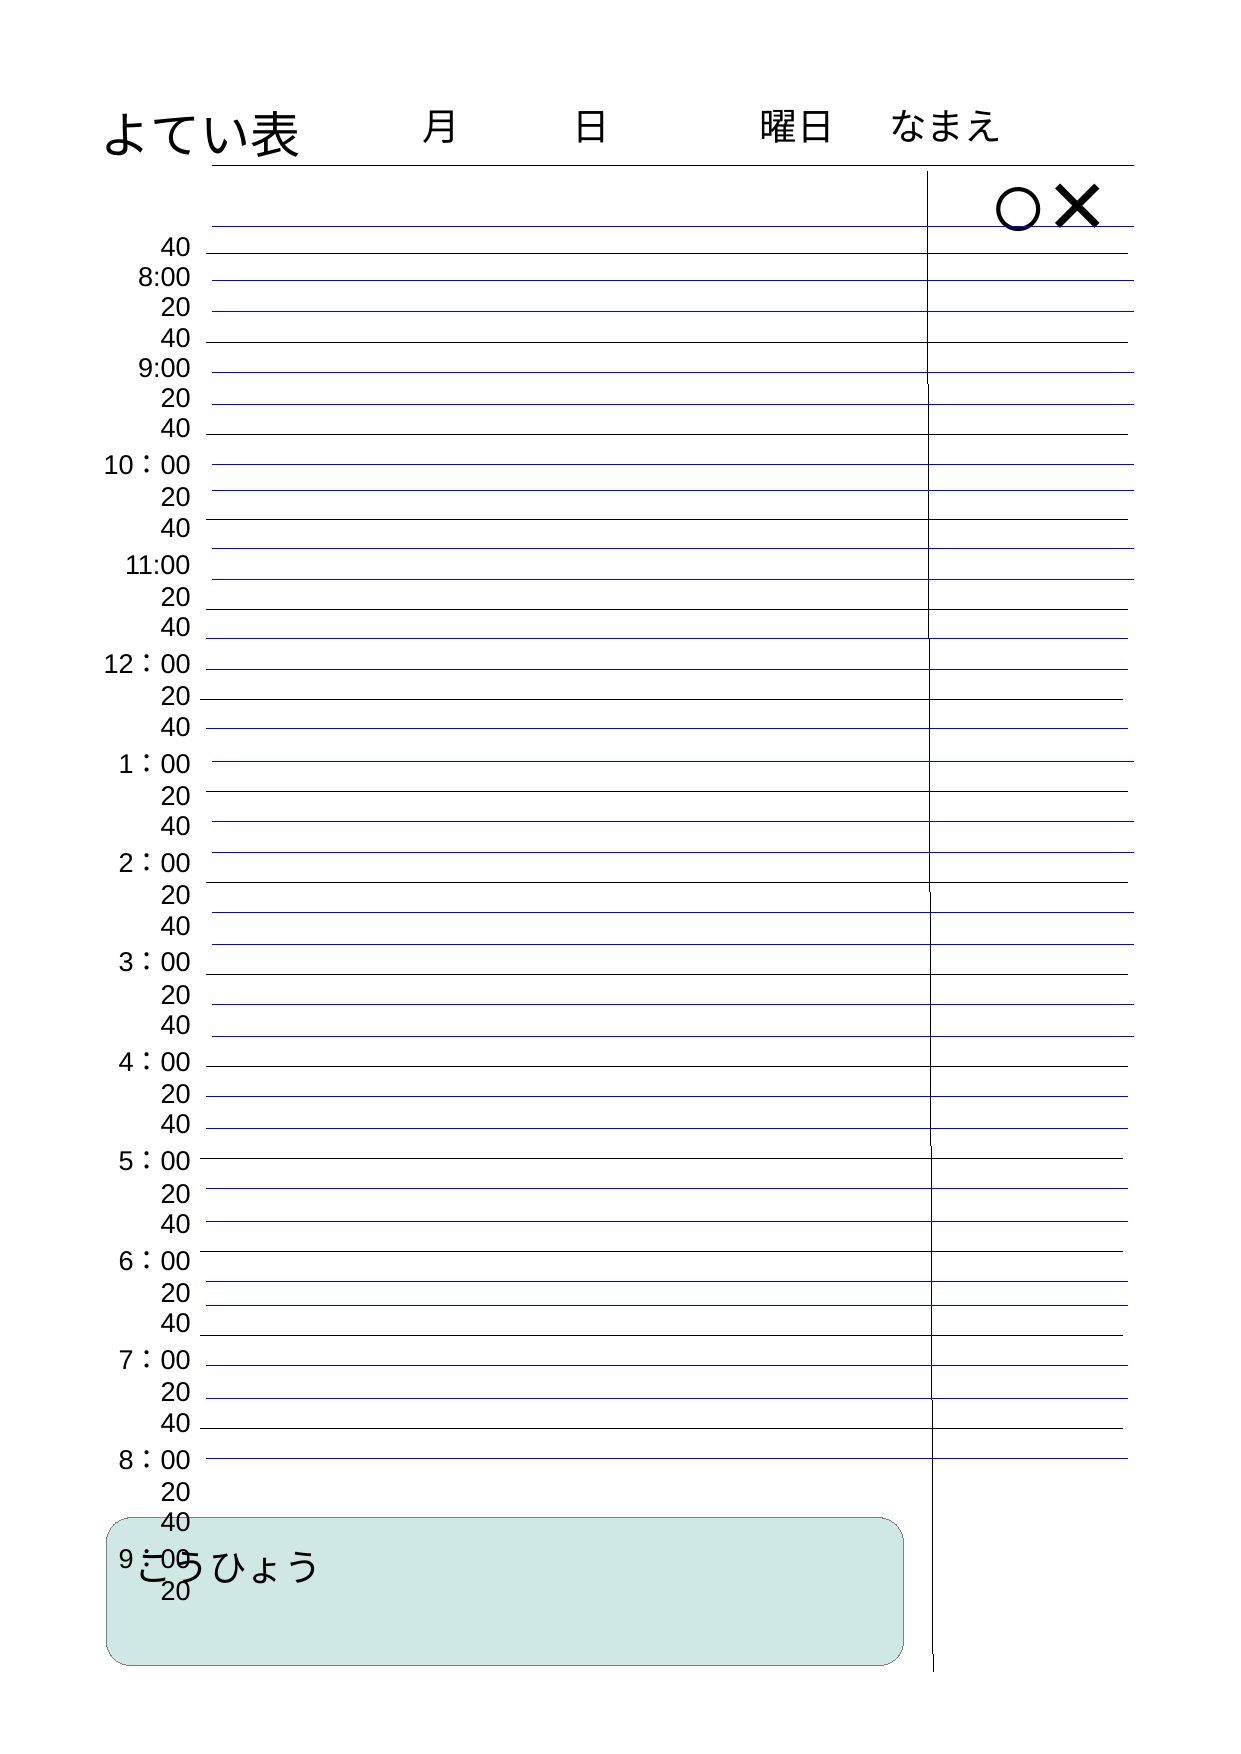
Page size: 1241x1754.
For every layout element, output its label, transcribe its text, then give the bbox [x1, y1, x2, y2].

text_box こうひょう [119, 1530, 296, 1636]
text_box ○× [973, 141, 1123, 226]
text_box 40 8:00 20 40 9:00 20 40 10：00 20 40 11:00 20 40 12：00 20 40 1：00 20 40 2：00 20 40 3：00 20 40 4：00 20 40 5：00 20 40 6：00 20 40 7：00 20 40 8：00 20 40 9：00 20 [76, 224, 190, 1500]
text_box ○× [973, 227, 1123, 269]
text_box [296, 1563, 311, 1580]
text_box 月 日 曜日 なまえ [407, 89, 912, 142]
text_box [163, 1517, 169, 1525]
text_box [178, 1517, 187, 1529]
text_box よてい表 [86, 88, 302, 154]
text_box [172, 1517, 178, 1530]
text_box [106, 1517, 904, 1666]
